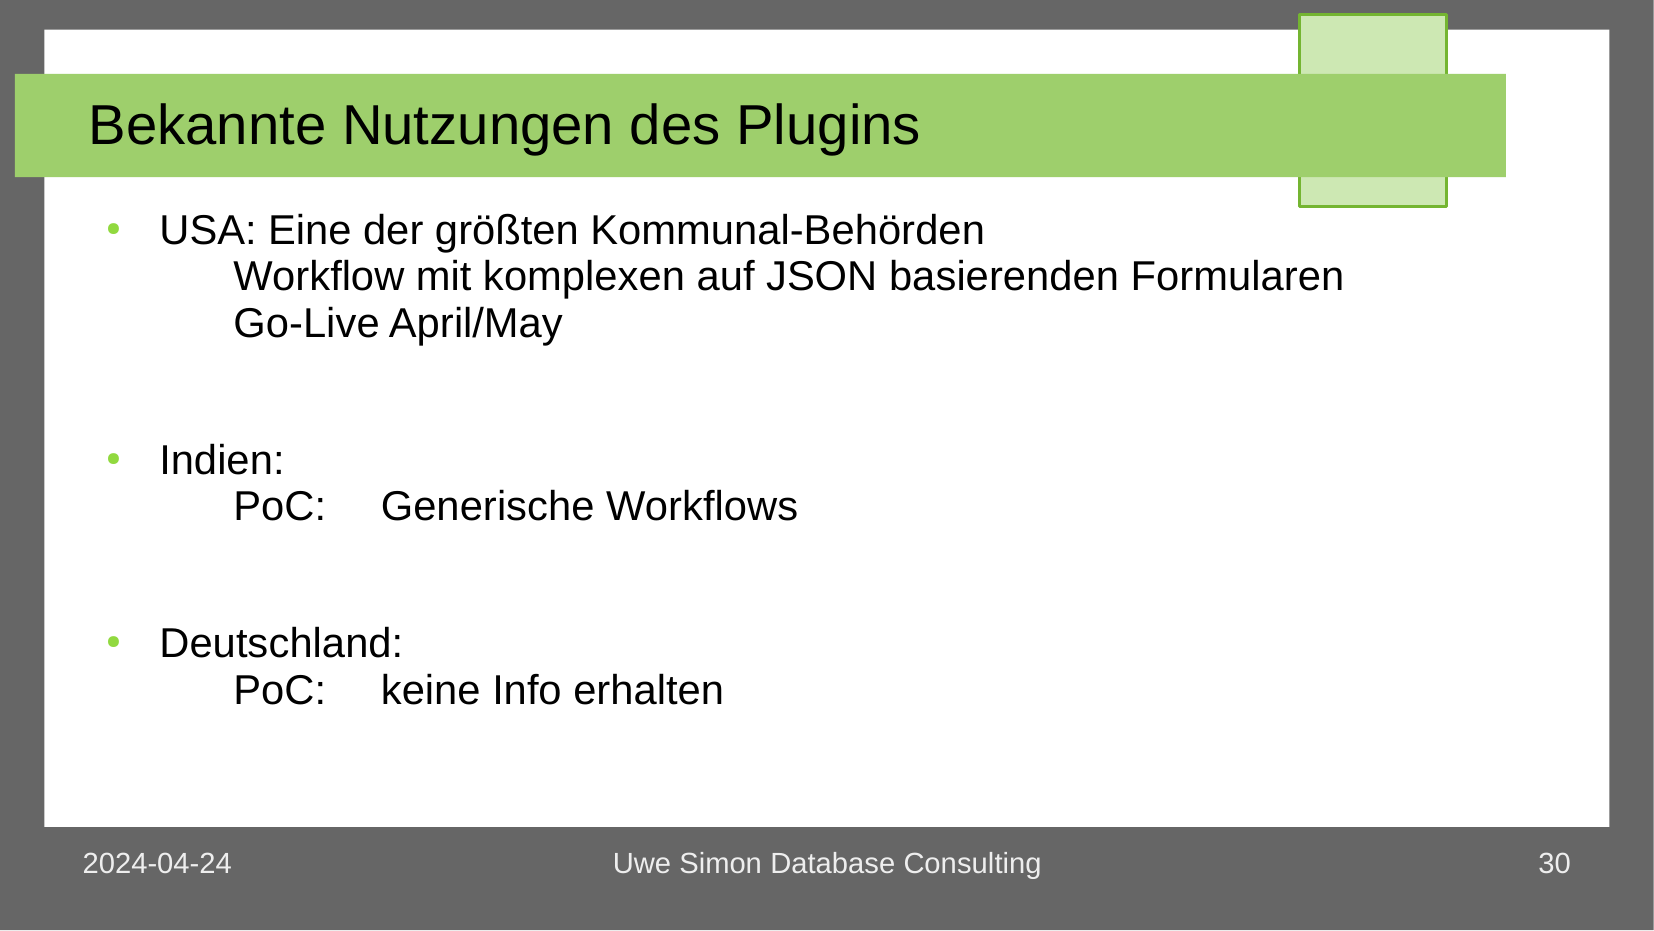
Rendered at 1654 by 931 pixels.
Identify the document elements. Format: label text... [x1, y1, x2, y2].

title Bekannte Nutzungen des Plugins [88, 73, 1506, 178]
list USA: Eine der größten Kommunal-Behörden Workflow mit komplexen auf JSON basierenden Formularen Go-Live April/May Indien: PoC: Generische Workflows Deutschland: PoC: keine Info erhalten [88, 206, 1565, 739]
